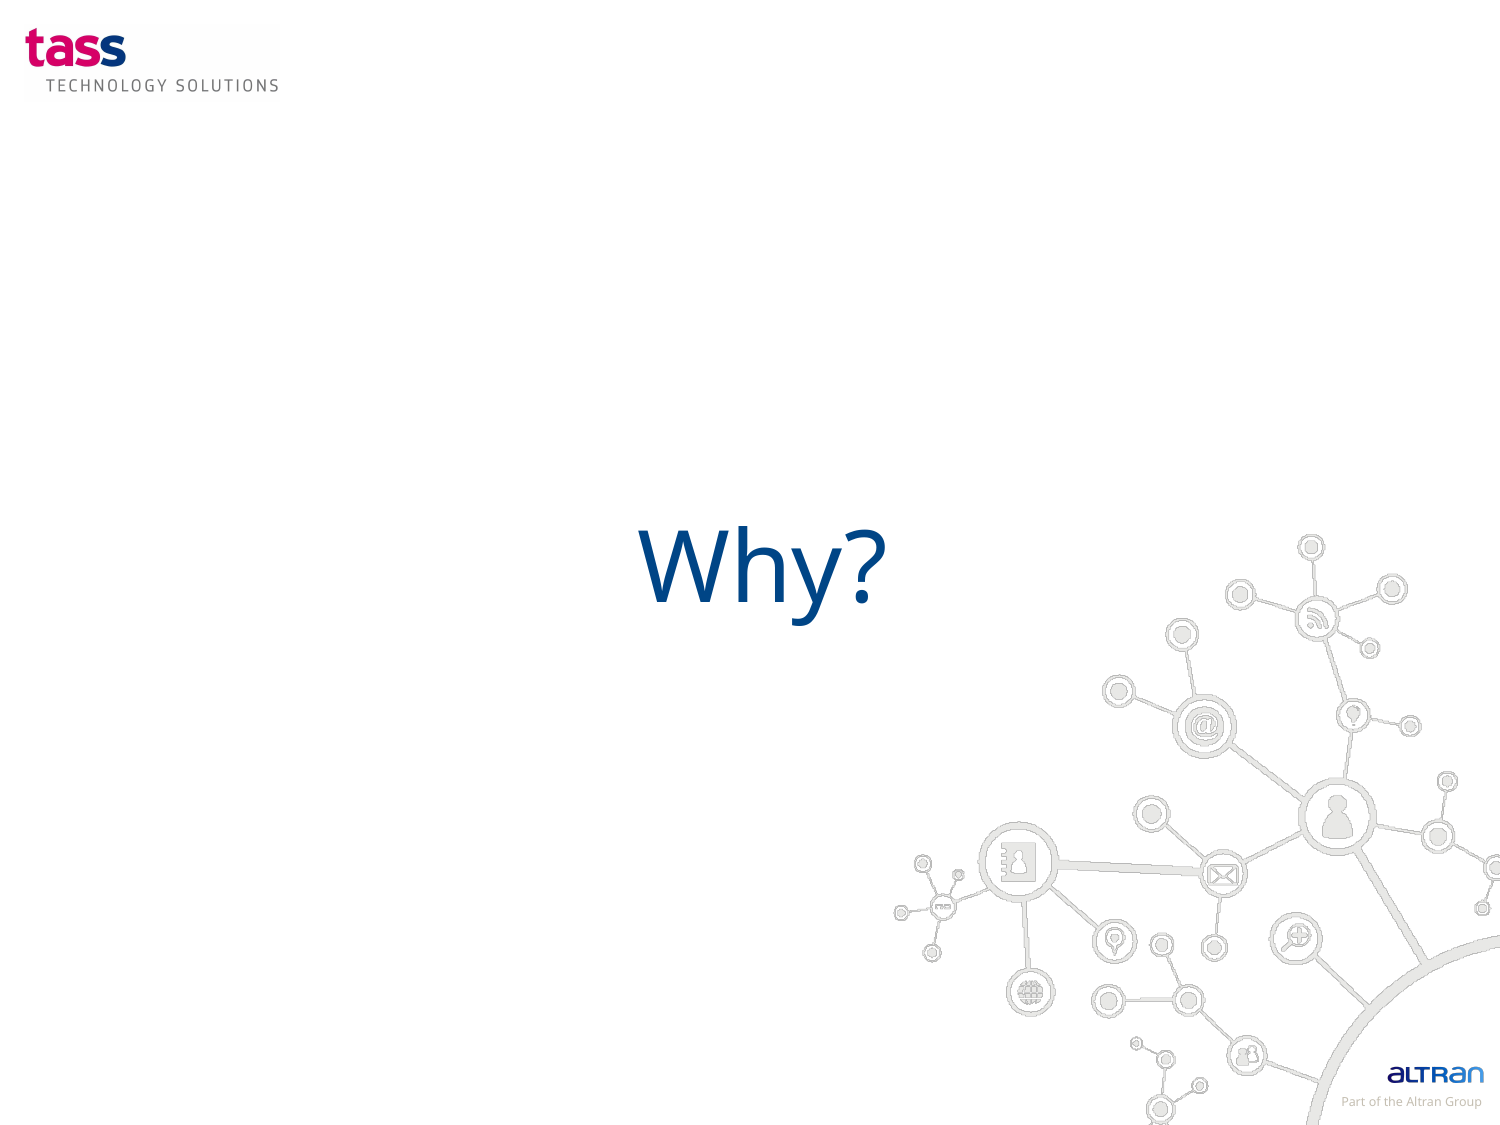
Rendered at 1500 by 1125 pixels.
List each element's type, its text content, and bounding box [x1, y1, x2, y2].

picture [1385, 1064, 1485, 1087]
picture [24, 24, 280, 102]
title Why? [90, 301, 1410, 824]
